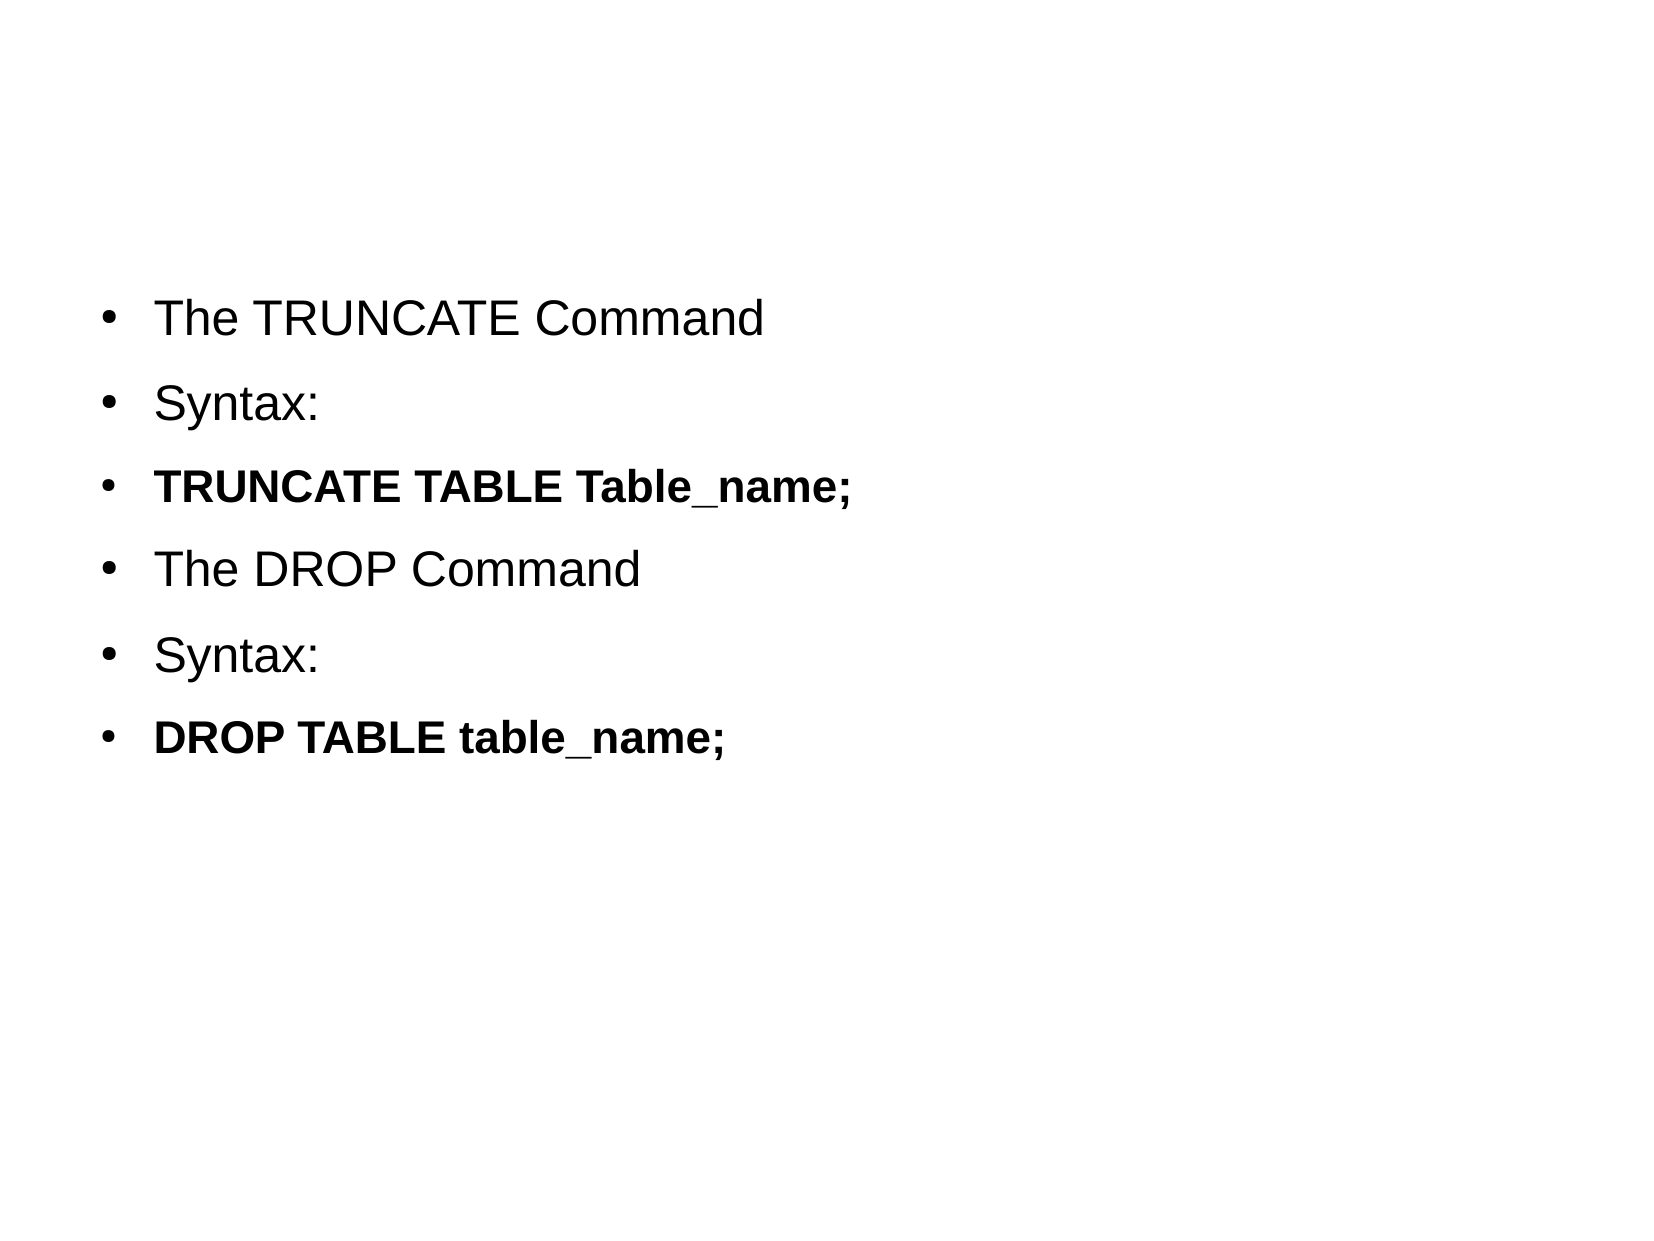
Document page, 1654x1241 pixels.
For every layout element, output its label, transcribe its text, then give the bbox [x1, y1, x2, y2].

list The TRUNCATE Command Syntax: TRUNCATE TABLE Table_name; The DROP Command Syntax: DROP TABLE table_name; [82, 290, 1571, 1010]
